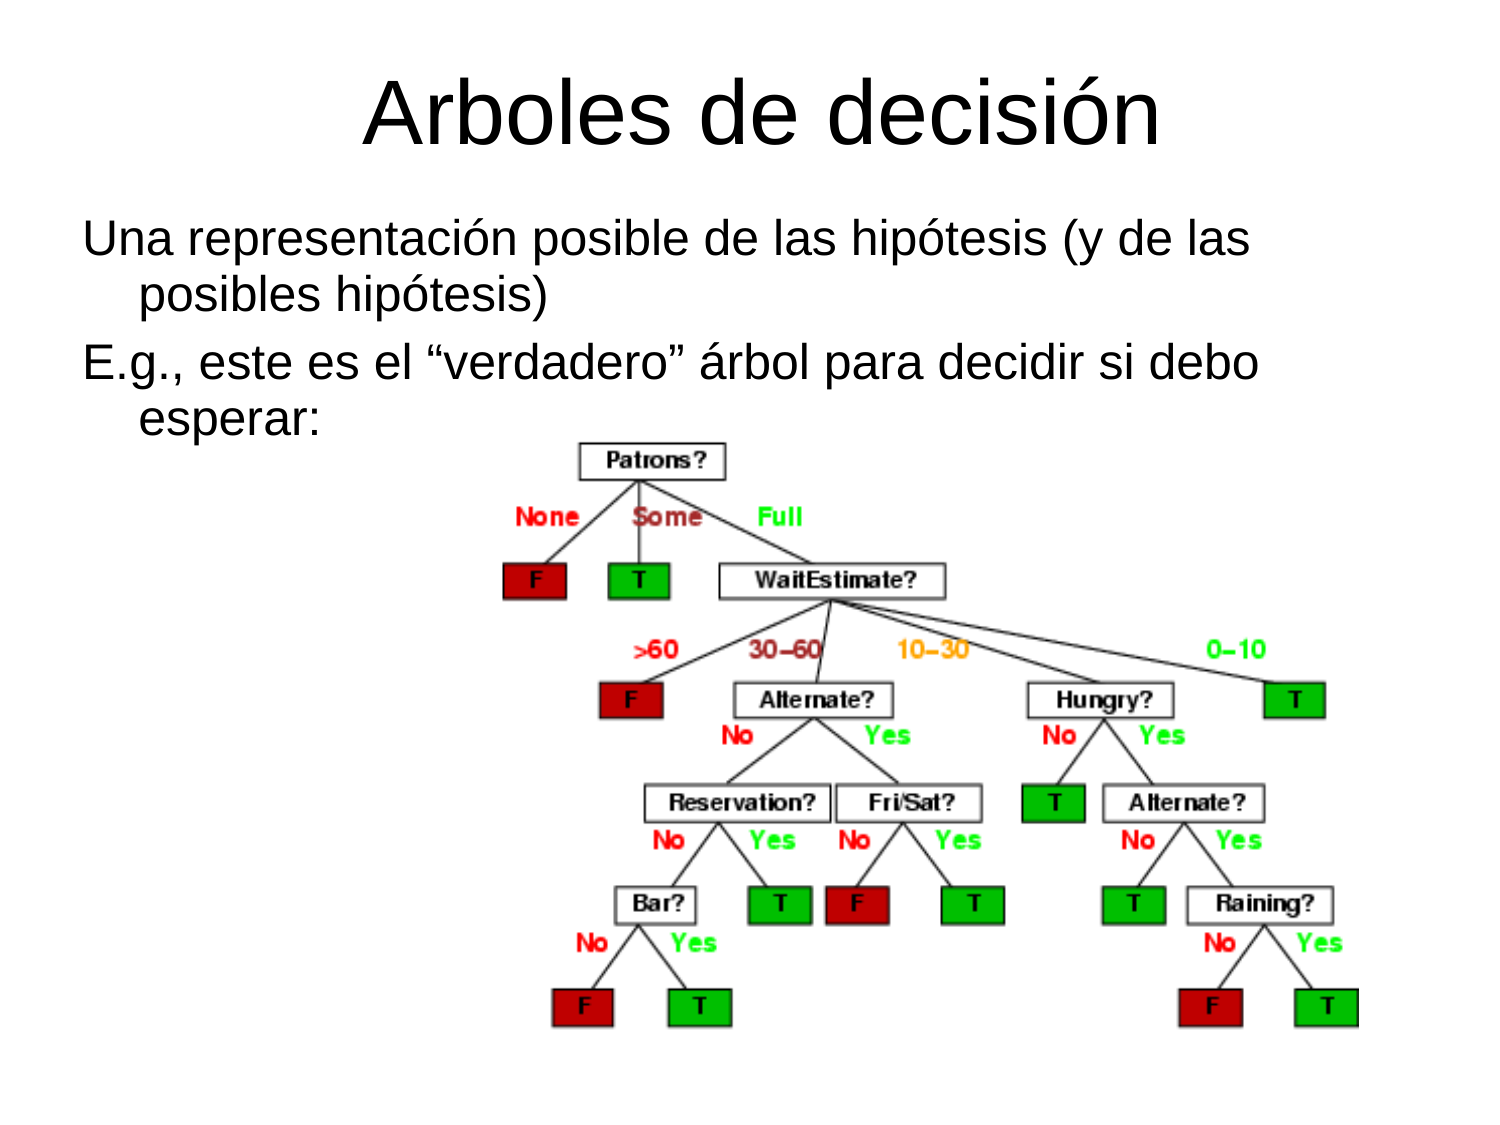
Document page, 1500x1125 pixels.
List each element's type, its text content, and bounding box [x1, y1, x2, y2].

title Arboles de decisión [88, 19, 1439, 207]
list Una representación posible de las hipótesis (y de las posibles hipótesis) E.g., este es el “verdadero” árbol para decidir si debo esperar: [67, 202, 1418, 945]
picture [501, 945, 1359, 1066]
